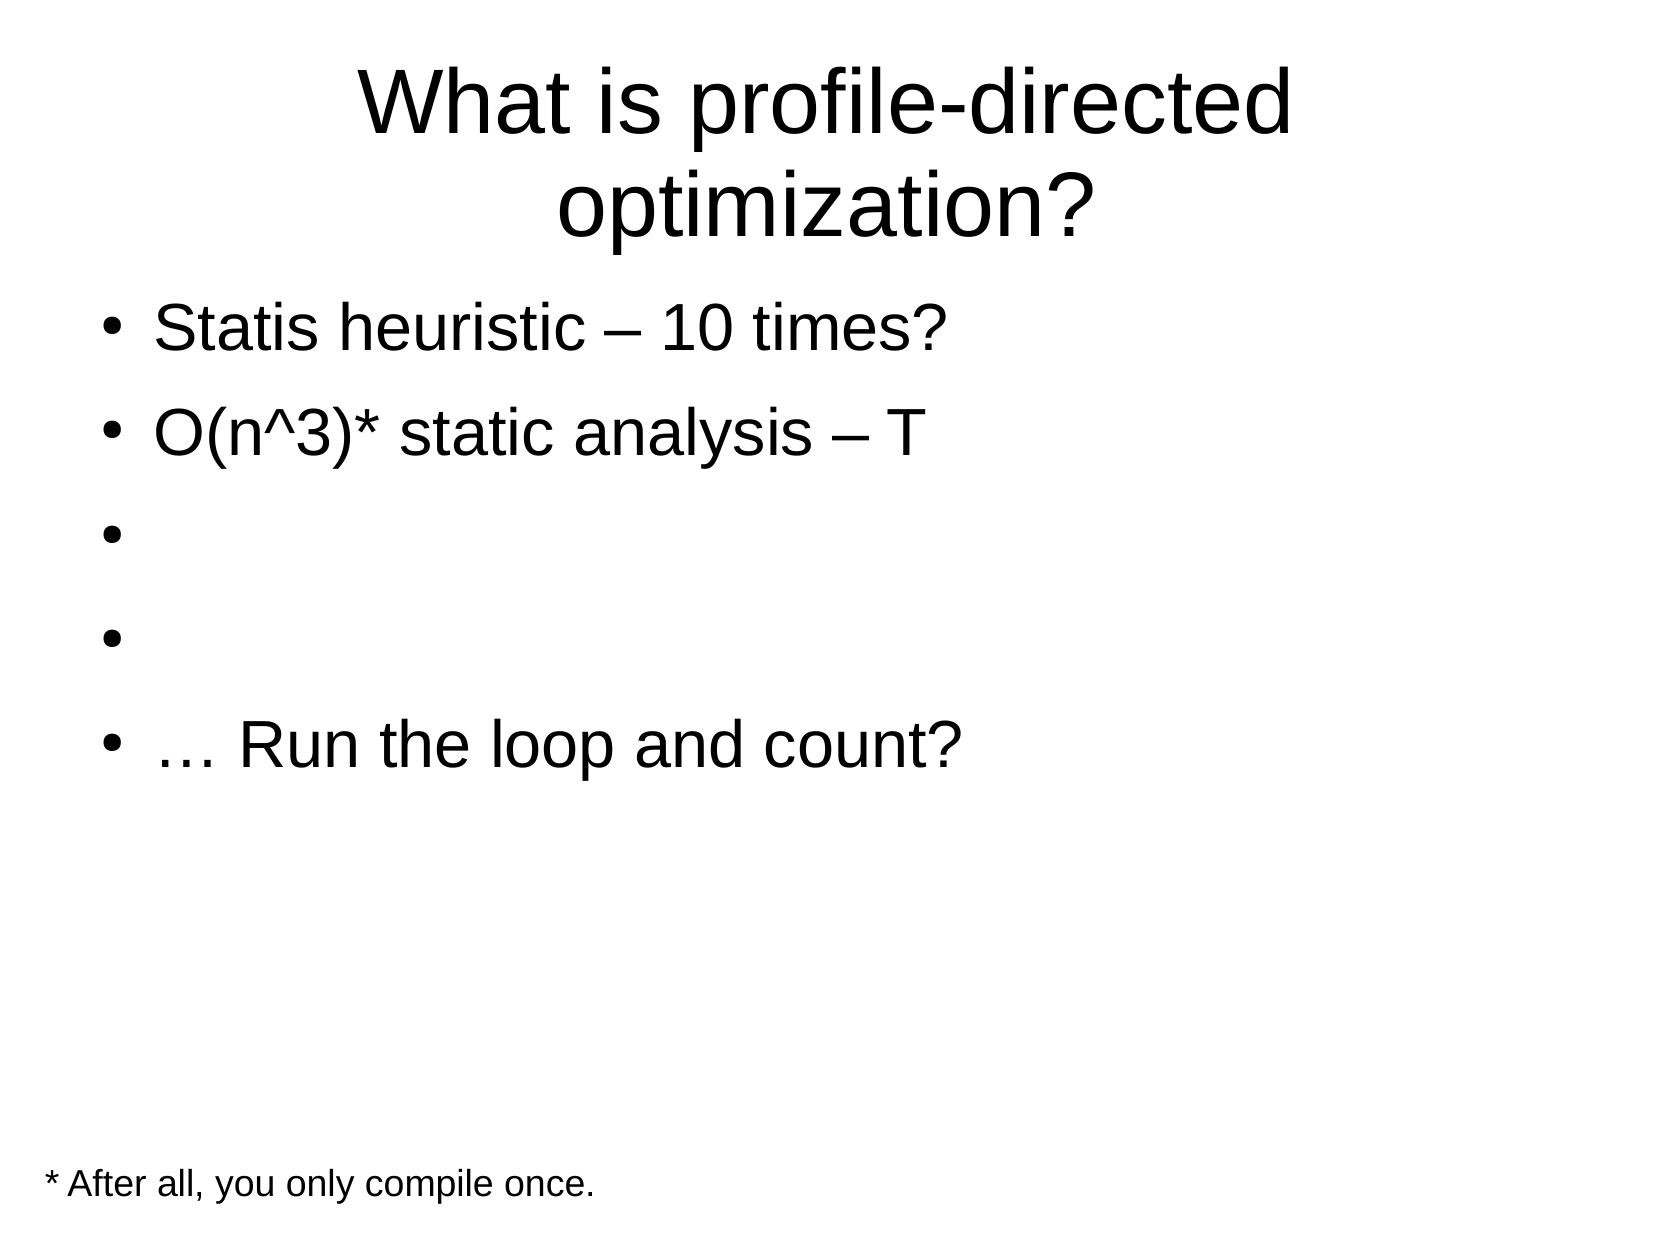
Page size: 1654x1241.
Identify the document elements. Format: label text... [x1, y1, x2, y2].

title What is profile-directed optimization? [82, 39, 1571, 267]
list Statis heuristic – 10 times? O(n^3)* static analysis – T … Run the loop and count? [82, 290, 1571, 1010]
text_box * After all, you only compile once. [30, 1155, 614, 1217]
